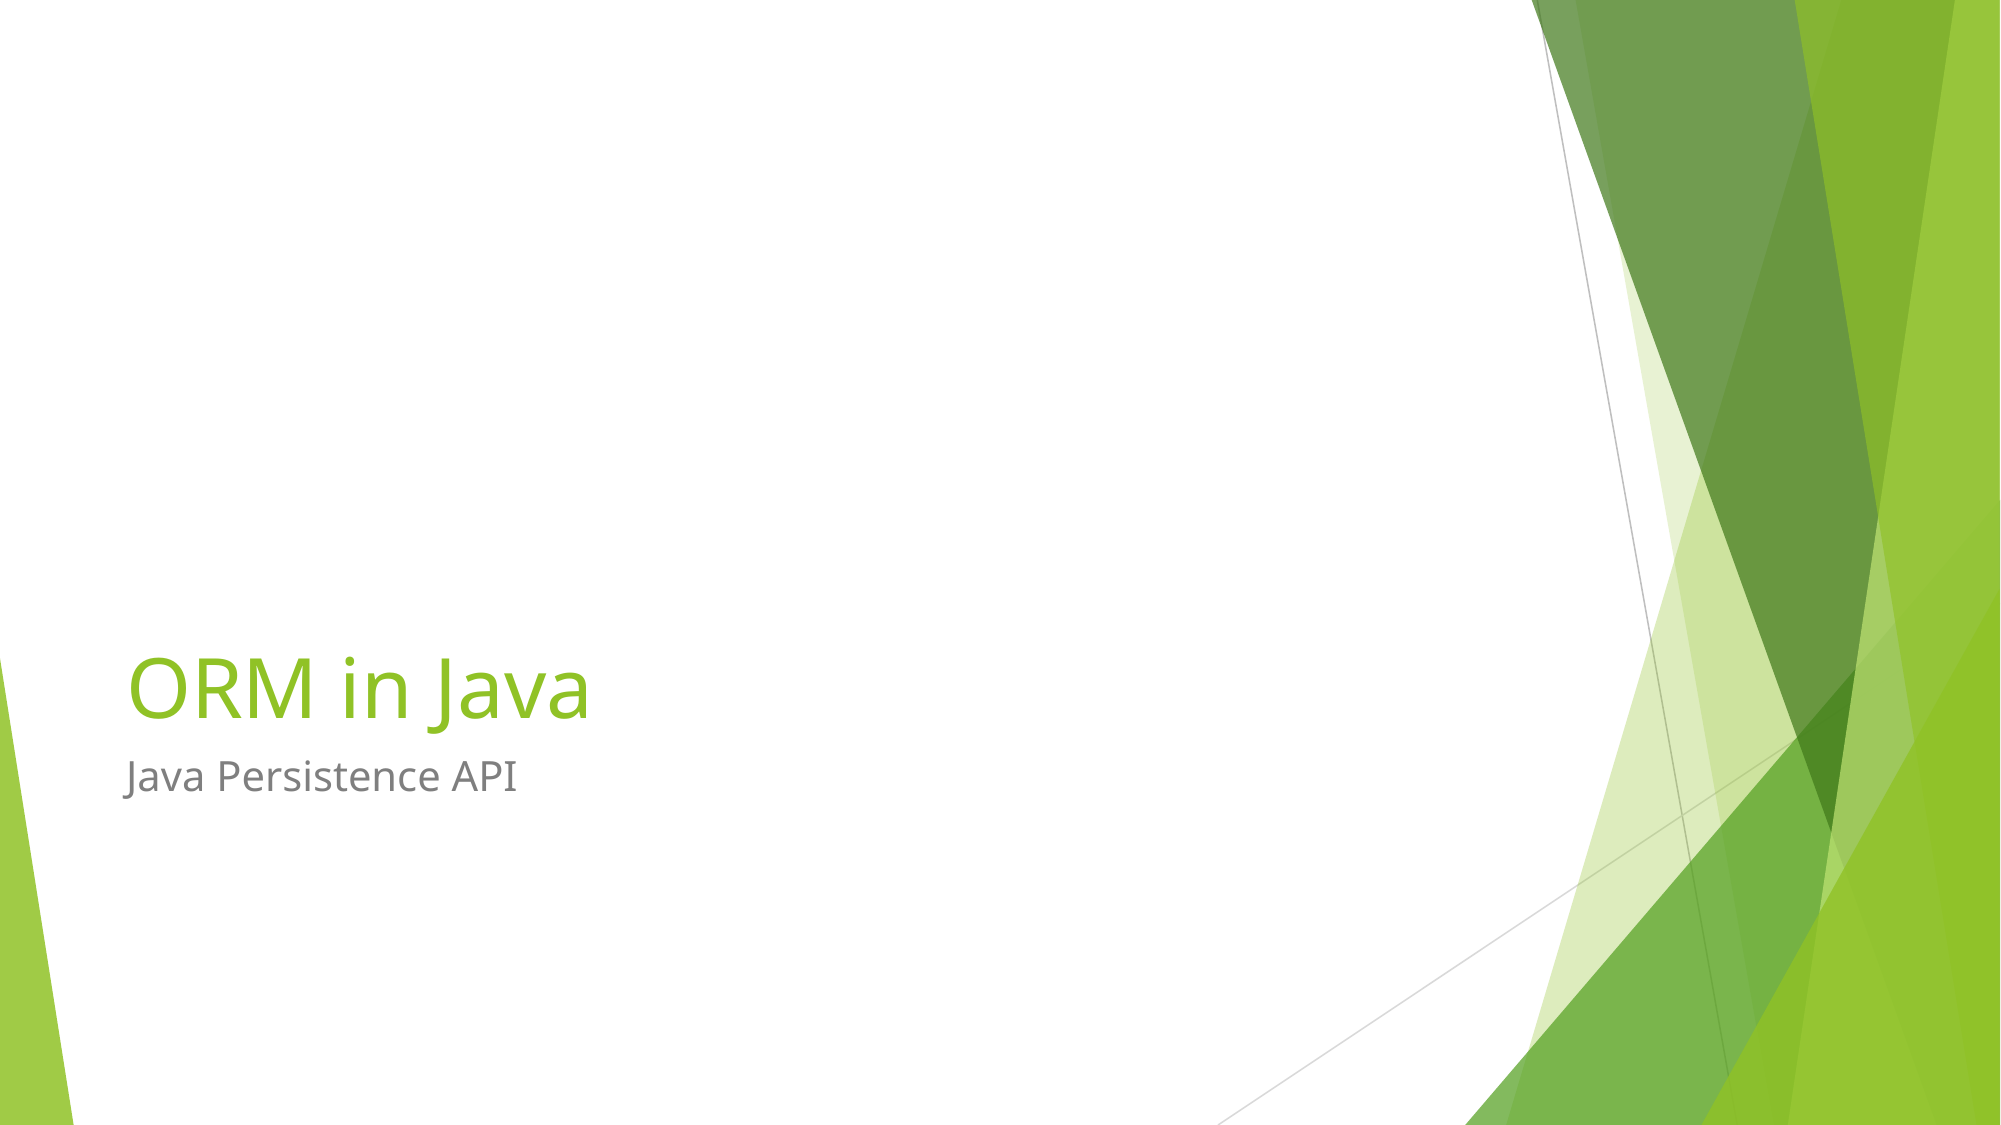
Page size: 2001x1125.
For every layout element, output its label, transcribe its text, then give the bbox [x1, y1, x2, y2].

title ORM in Java [111, 443, 1522, 742]
list Java Persistence API [111, 742, 1522, 884]
